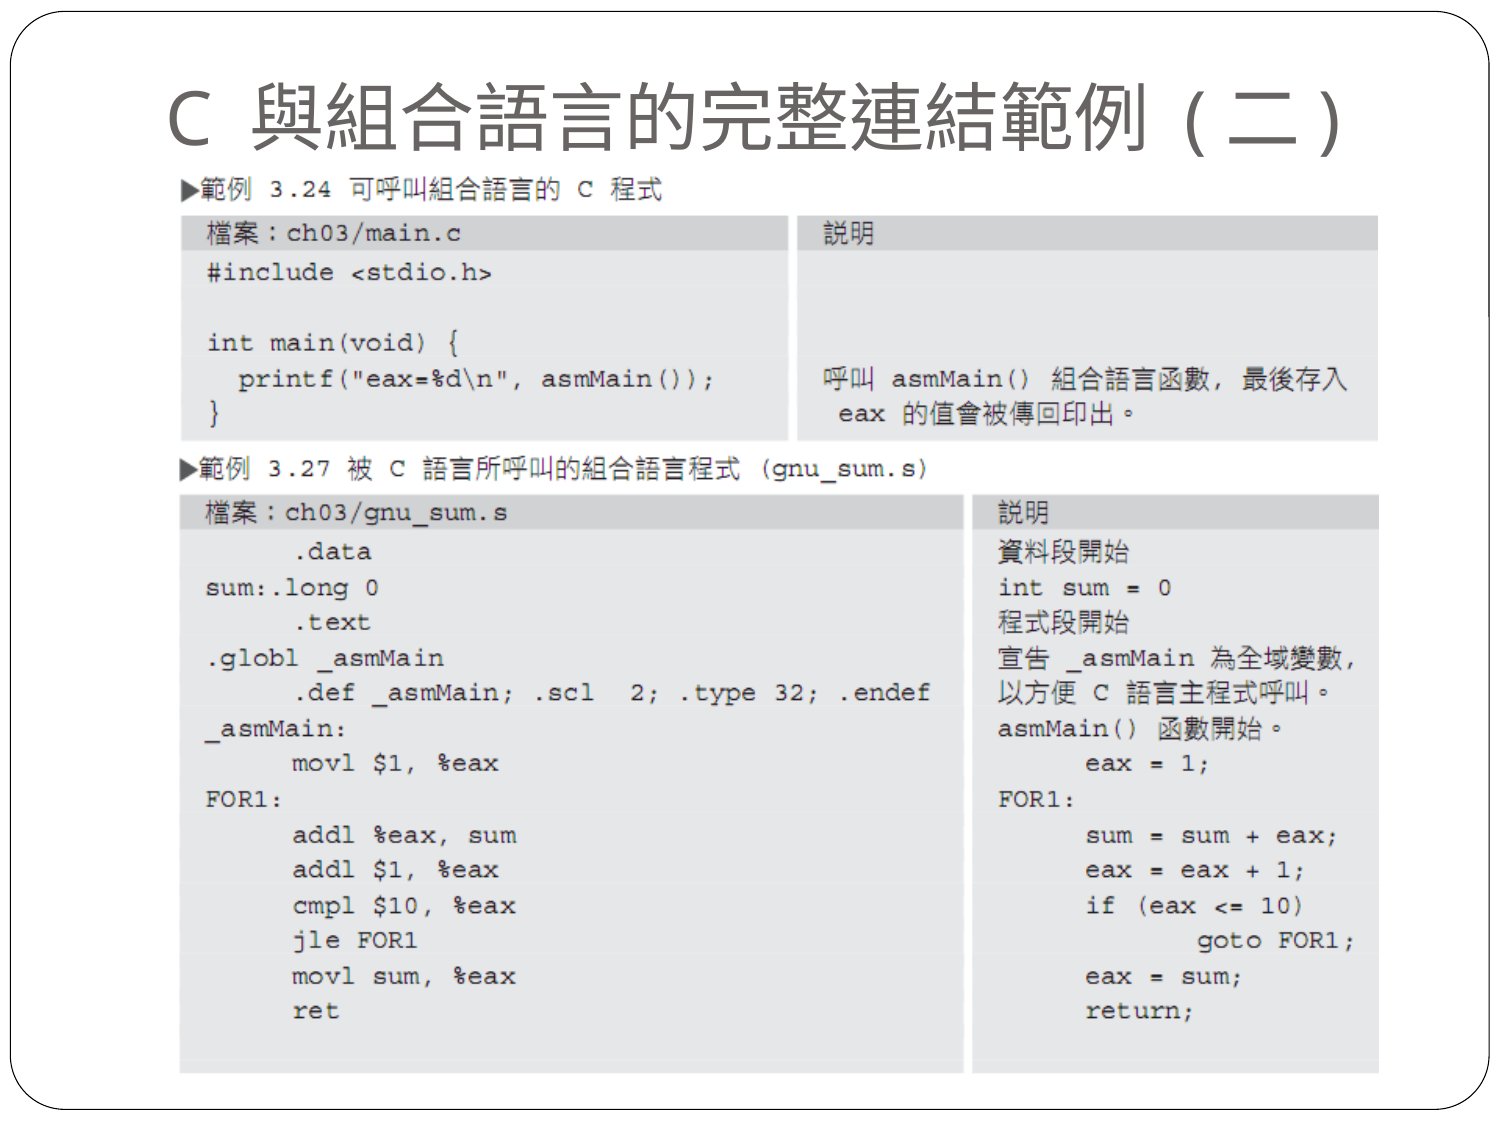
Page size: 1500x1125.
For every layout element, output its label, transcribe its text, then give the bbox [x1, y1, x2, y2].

picture [175, 453, 1379, 1075]
title C 與組合語言的完整連結範例 (二) [150, 45, 1426, 176]
picture [175, 172, 1378, 445]
